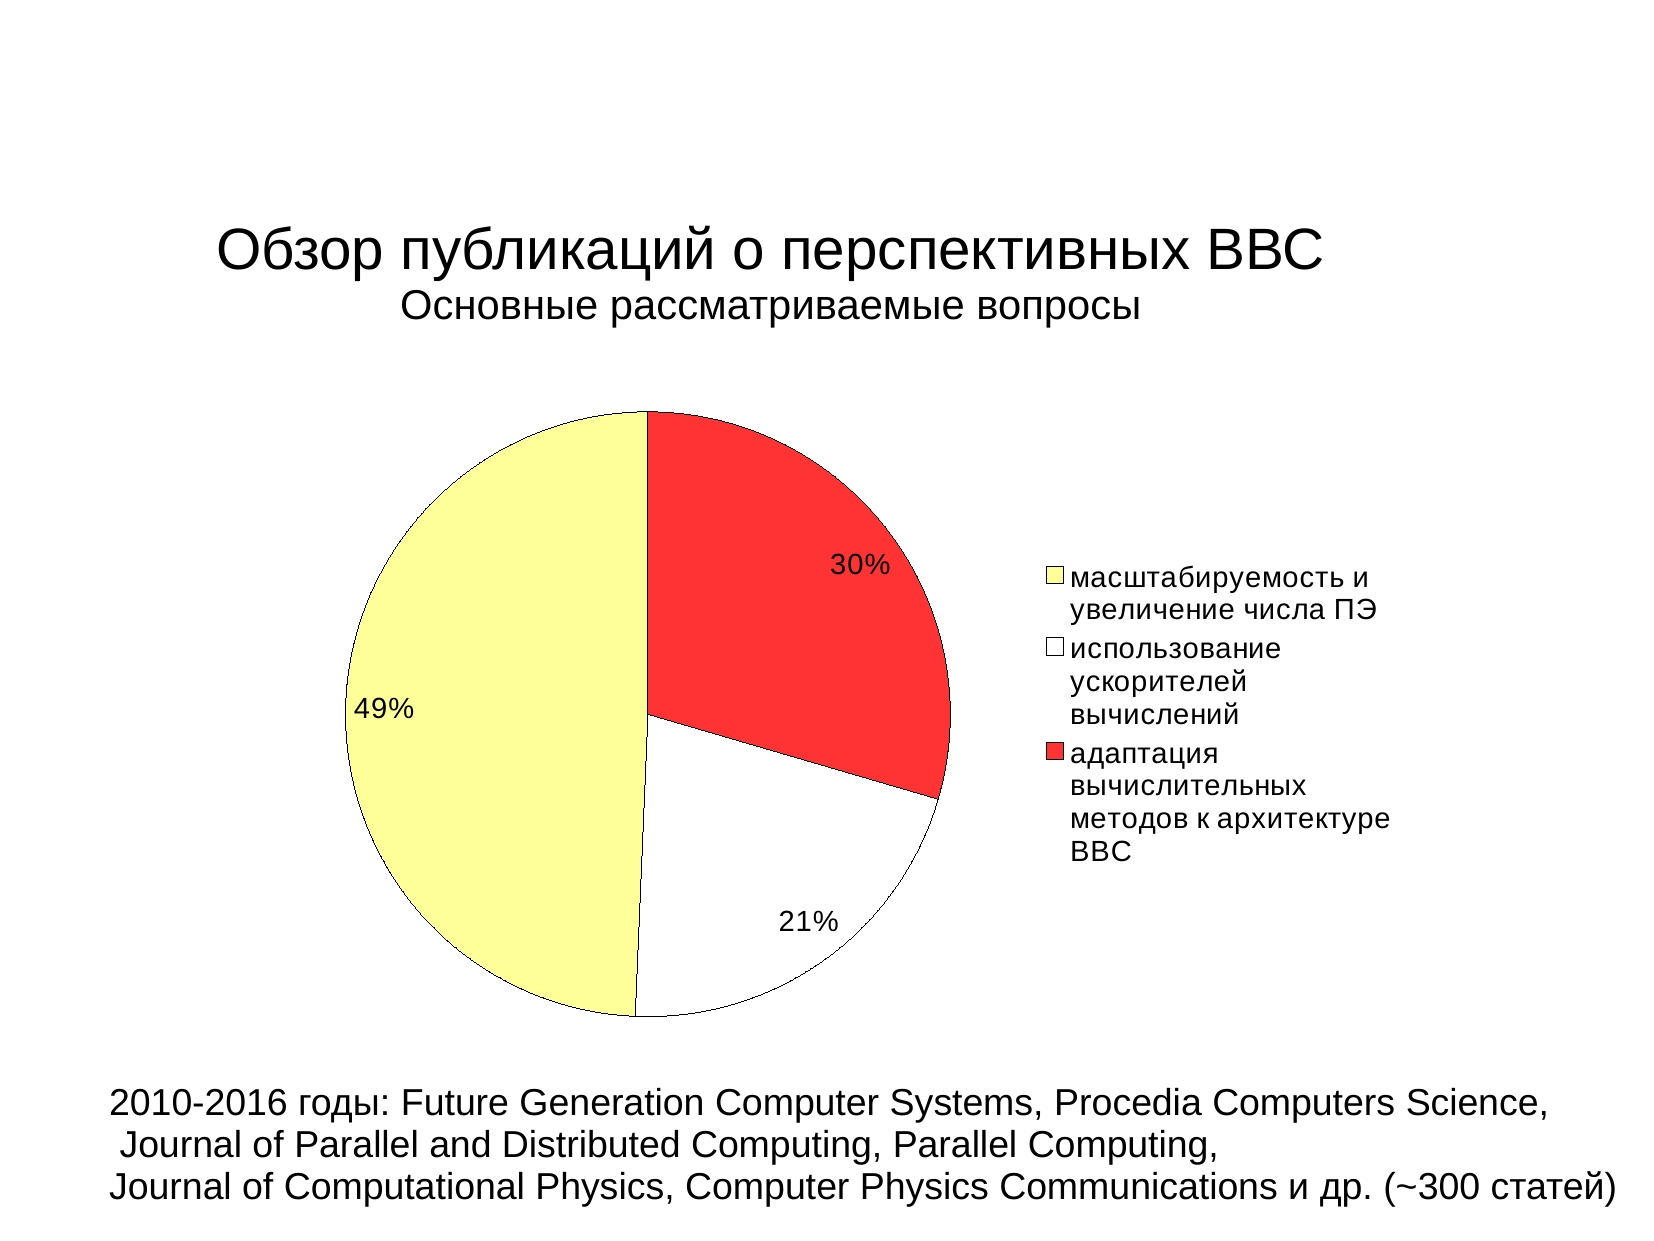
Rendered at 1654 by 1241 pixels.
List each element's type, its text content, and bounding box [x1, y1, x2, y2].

title Обзор публикаций о перспективных ВВС Основные рассматриваемые вопросы [26, 199, 1516, 346]
text_box 2010-2016 годы: Future Generation Computer Systems, Procedia Computers Science, Journal of Parallel and Distributed Computing, Parallel Computing, Journal of Computational Physics, Computer Physics Communications и др. (~300 статей) [94, 1074, 1633, 1216]
chart [259, 399, 1415, 1030]
